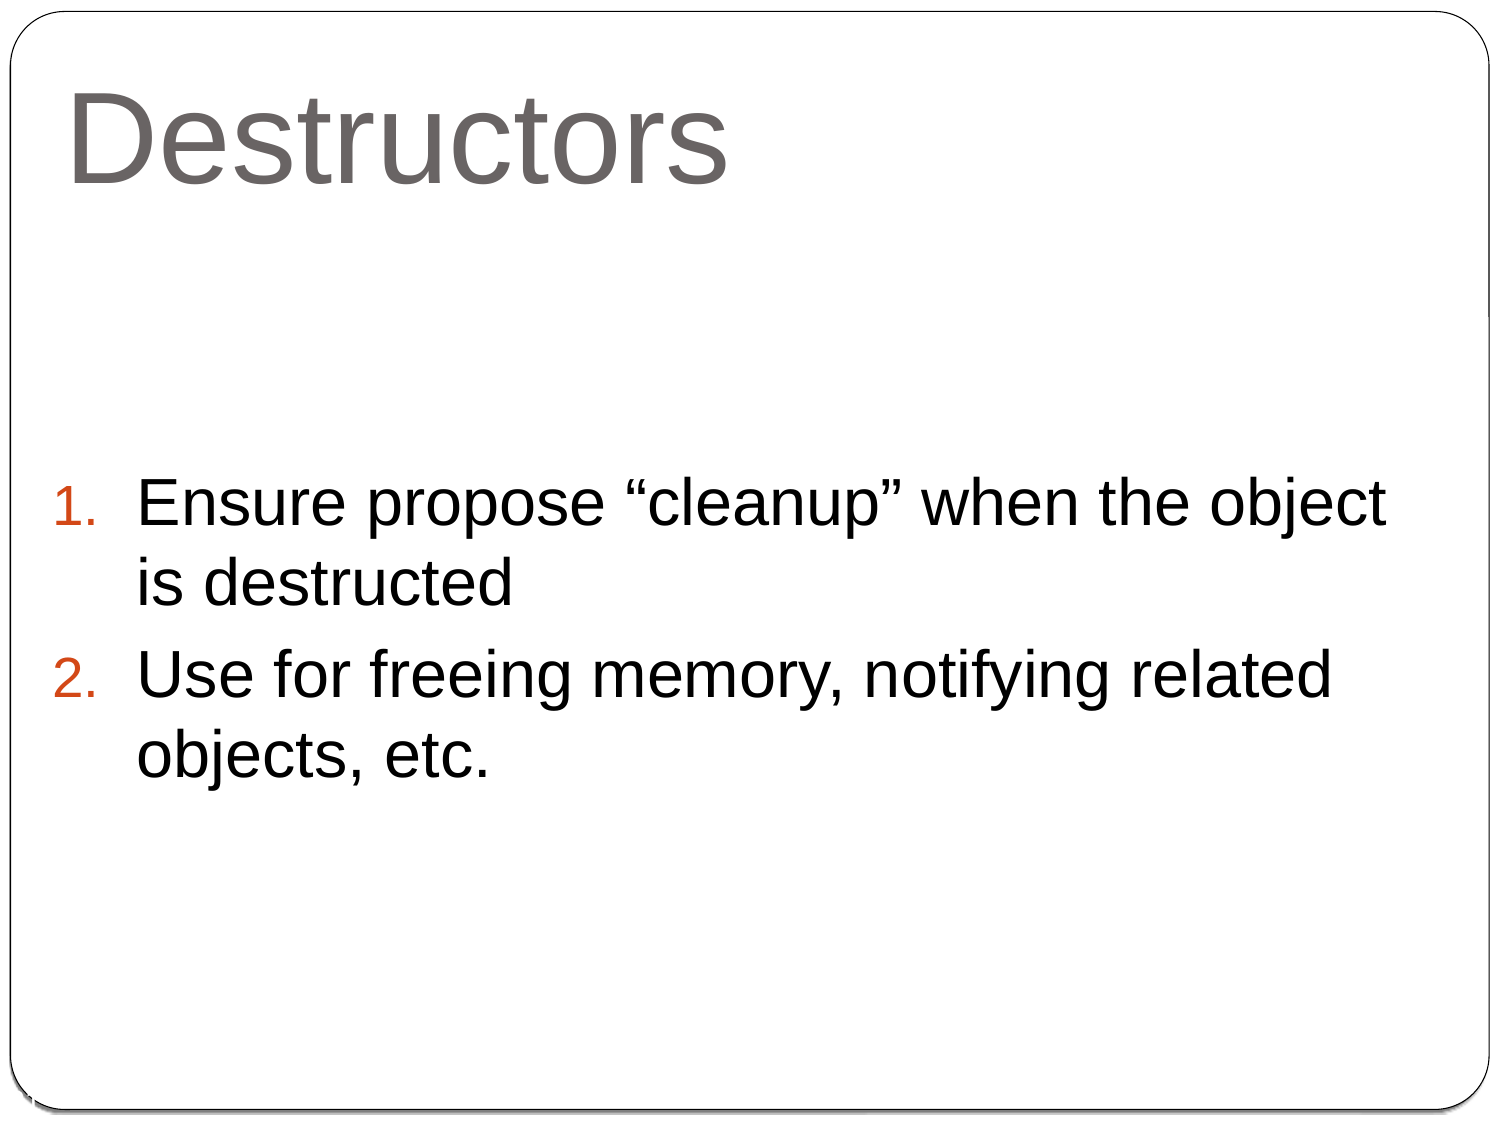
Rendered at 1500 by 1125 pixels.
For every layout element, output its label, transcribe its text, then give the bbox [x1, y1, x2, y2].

list Ensure propose “cleanup” when the object is destructed Use for freeing memory, notifying related objects, etc. [37, 162, 1463, 1088]
title Destructors [50, 45, 1450, 162]
slide_number <number> [0, 1074, 50, 1125]
